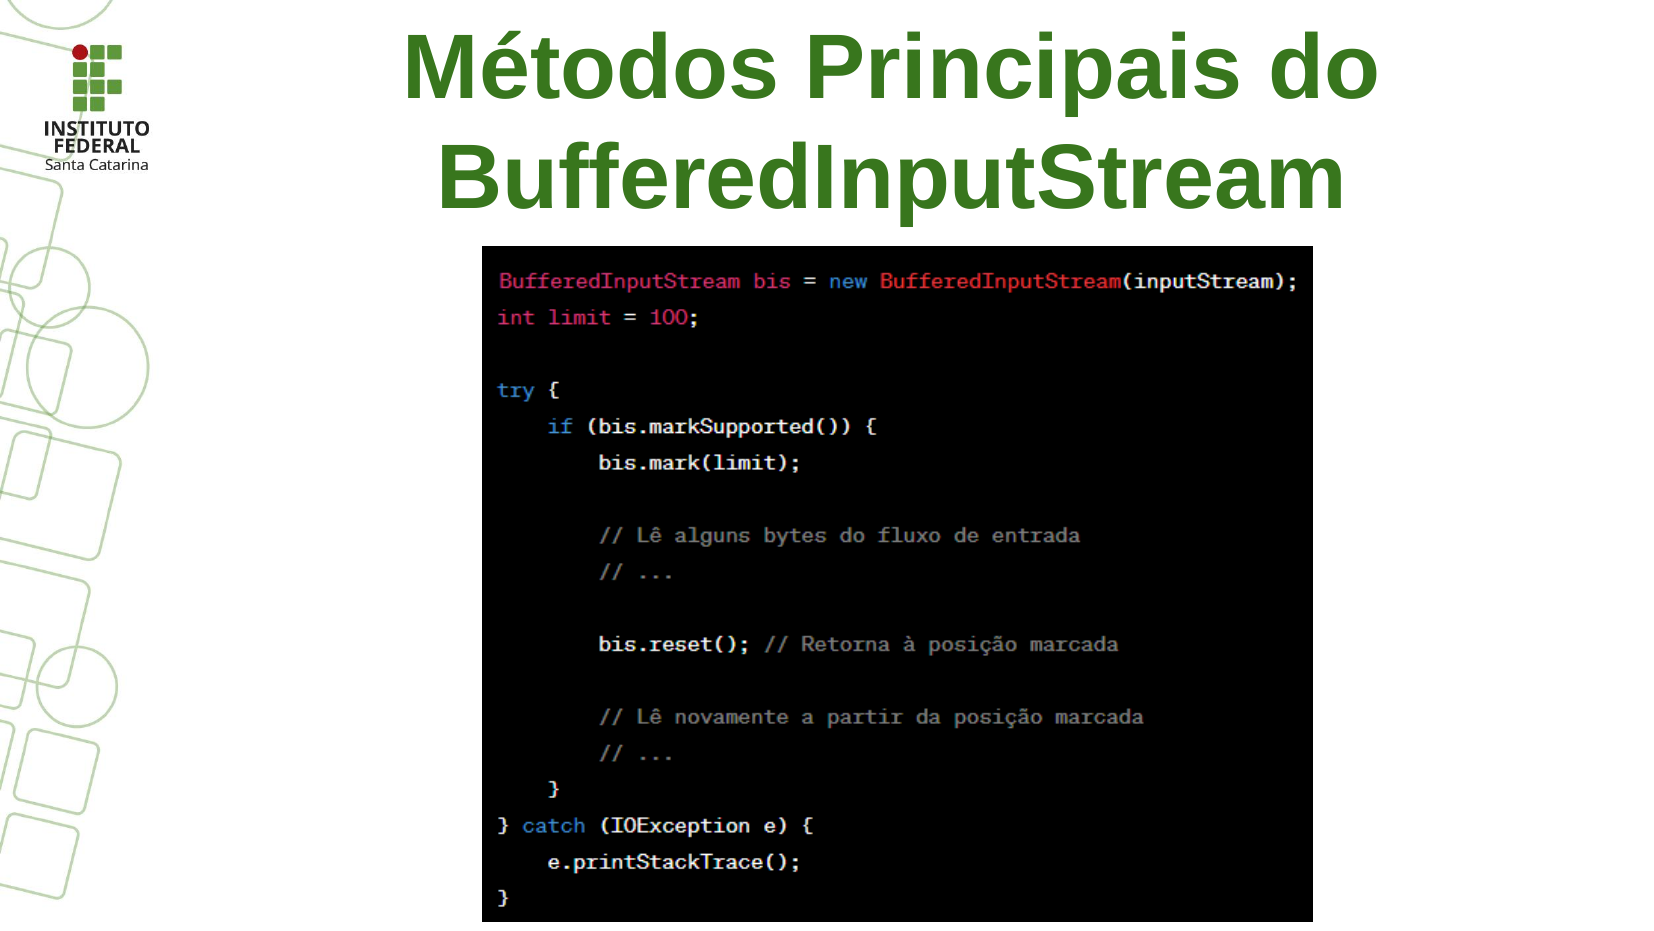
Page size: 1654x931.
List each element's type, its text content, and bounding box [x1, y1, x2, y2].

picture [0, 0, 1317, 931]
title Métodos Principais do BufferedInputStream [181, 29, 1603, 205]
